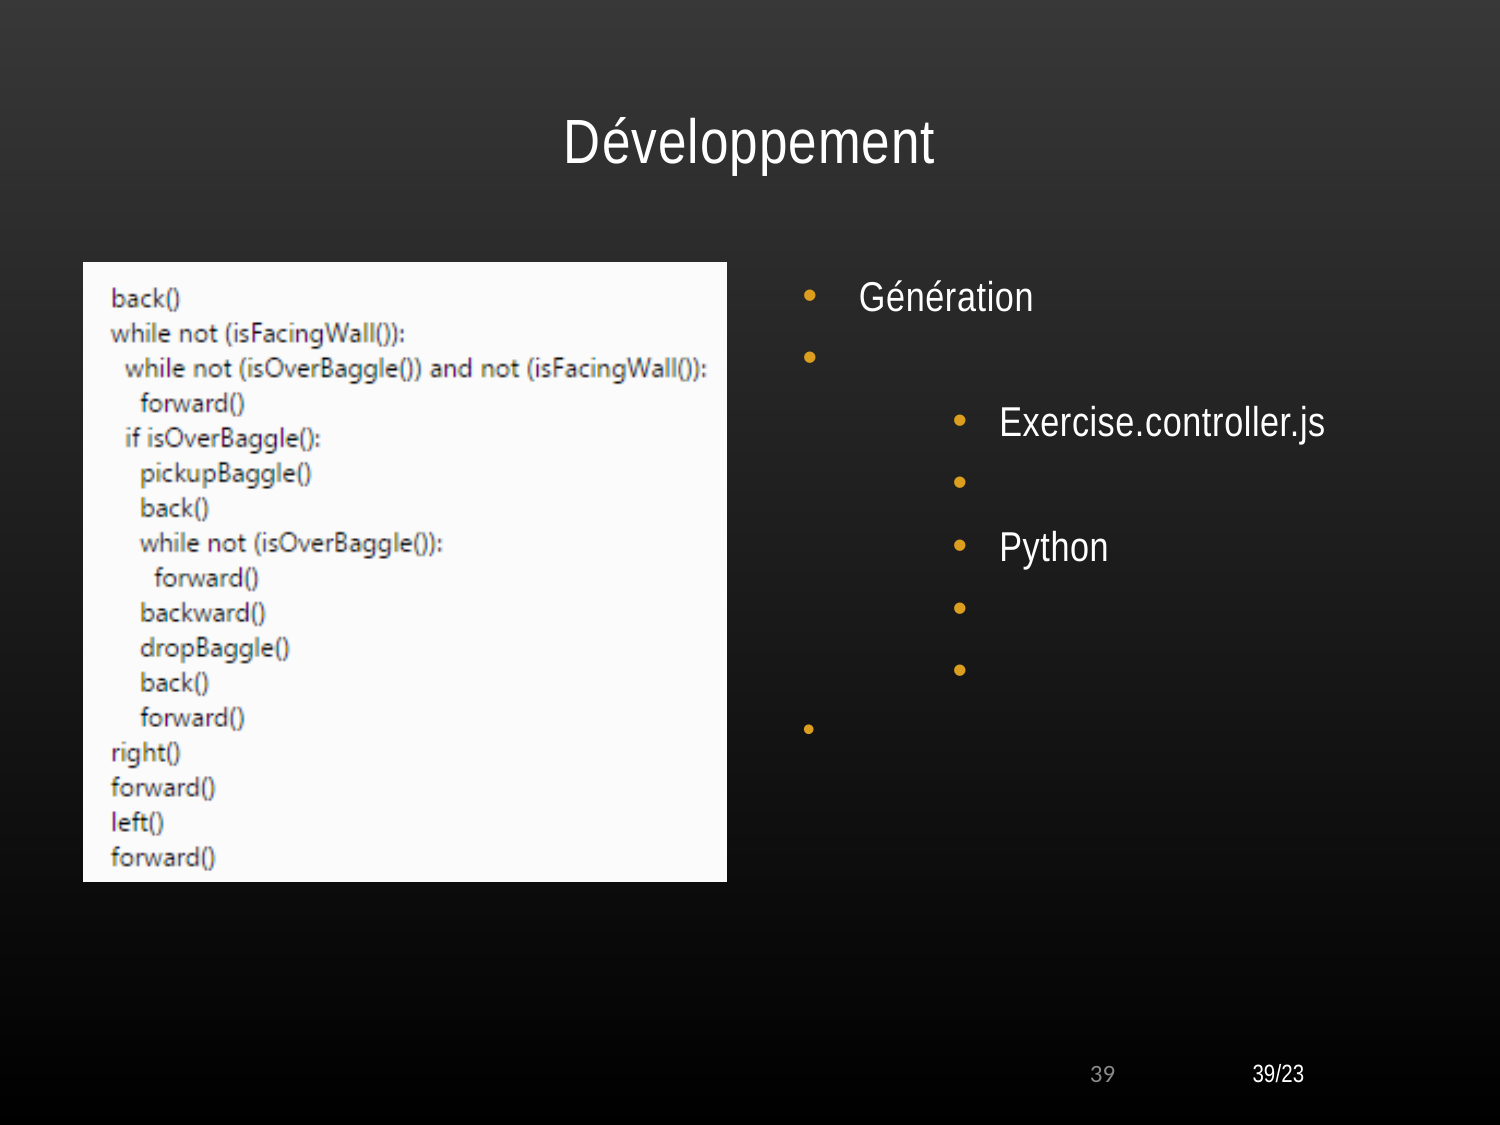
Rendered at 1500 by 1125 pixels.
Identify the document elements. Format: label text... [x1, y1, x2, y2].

title Développement [99, 45, 1400, 233]
picture [83, 262, 727, 882]
text_box <numéro>/23 [1237, 1042, 1401, 1103]
text_box Génération Exercise.controller.js Python [787, 262, 1401, 938]
